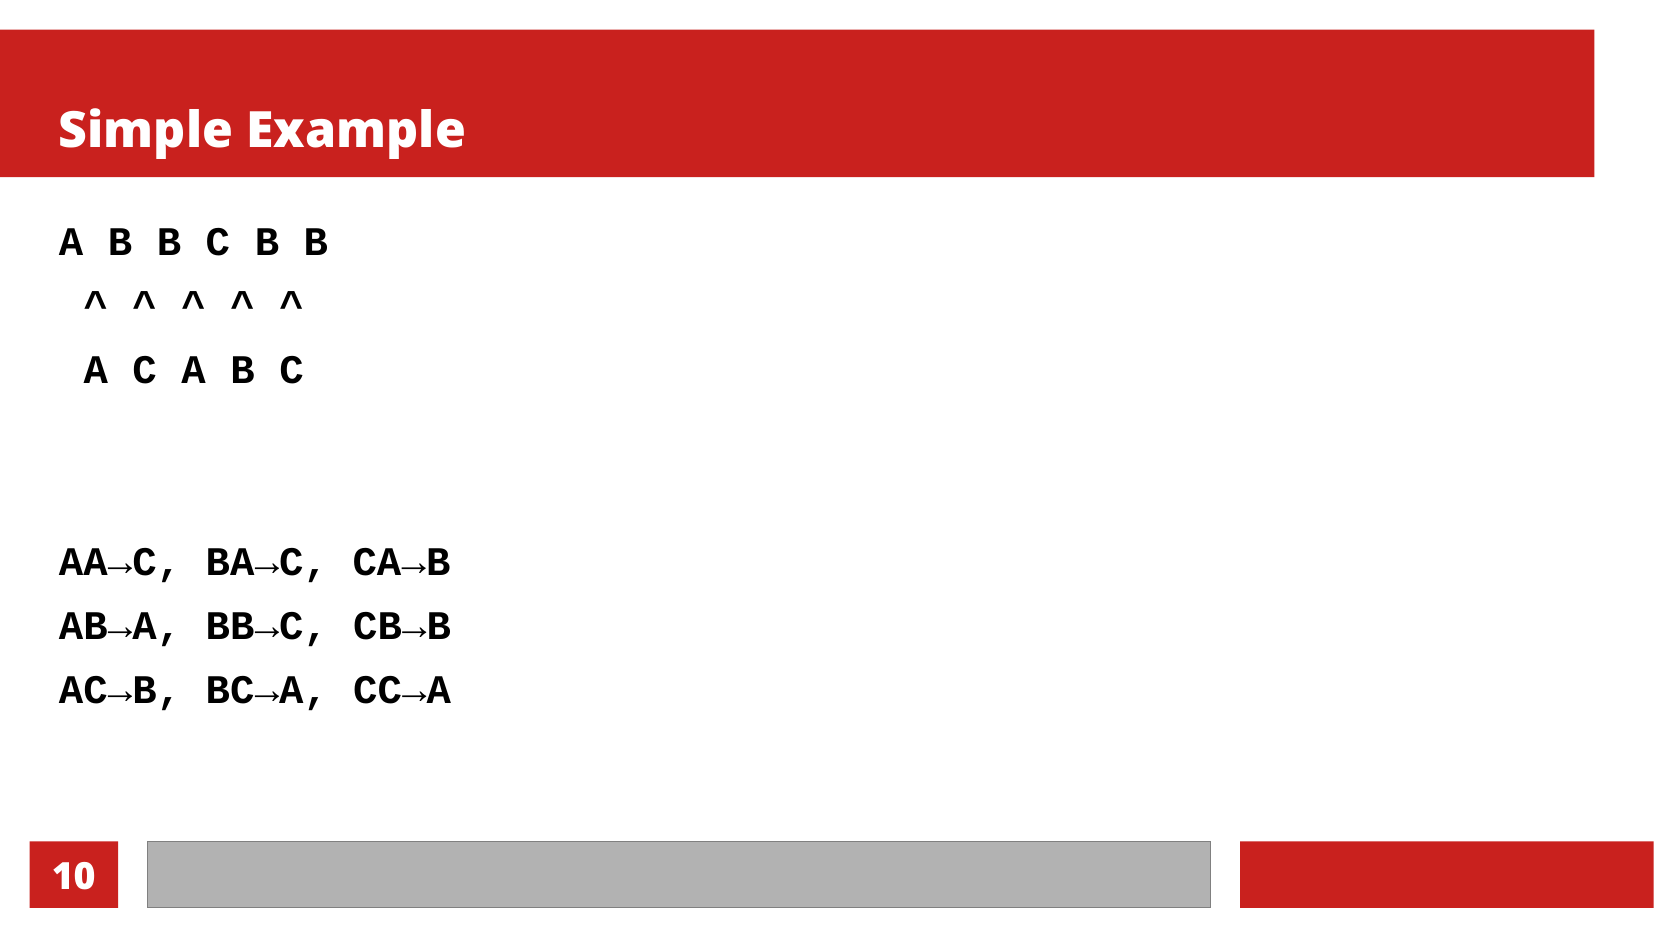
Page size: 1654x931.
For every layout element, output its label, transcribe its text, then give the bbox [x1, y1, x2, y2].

list A B B C B B ^ ^ ^ ^ ^ A C A B C AA→C, BA→C, CA→B AB→A, BB→C, CB→B AC→B, BC→A, CC→A [59, 221, 1565, 798]
title Simple Example [59, 44, 1595, 163]
